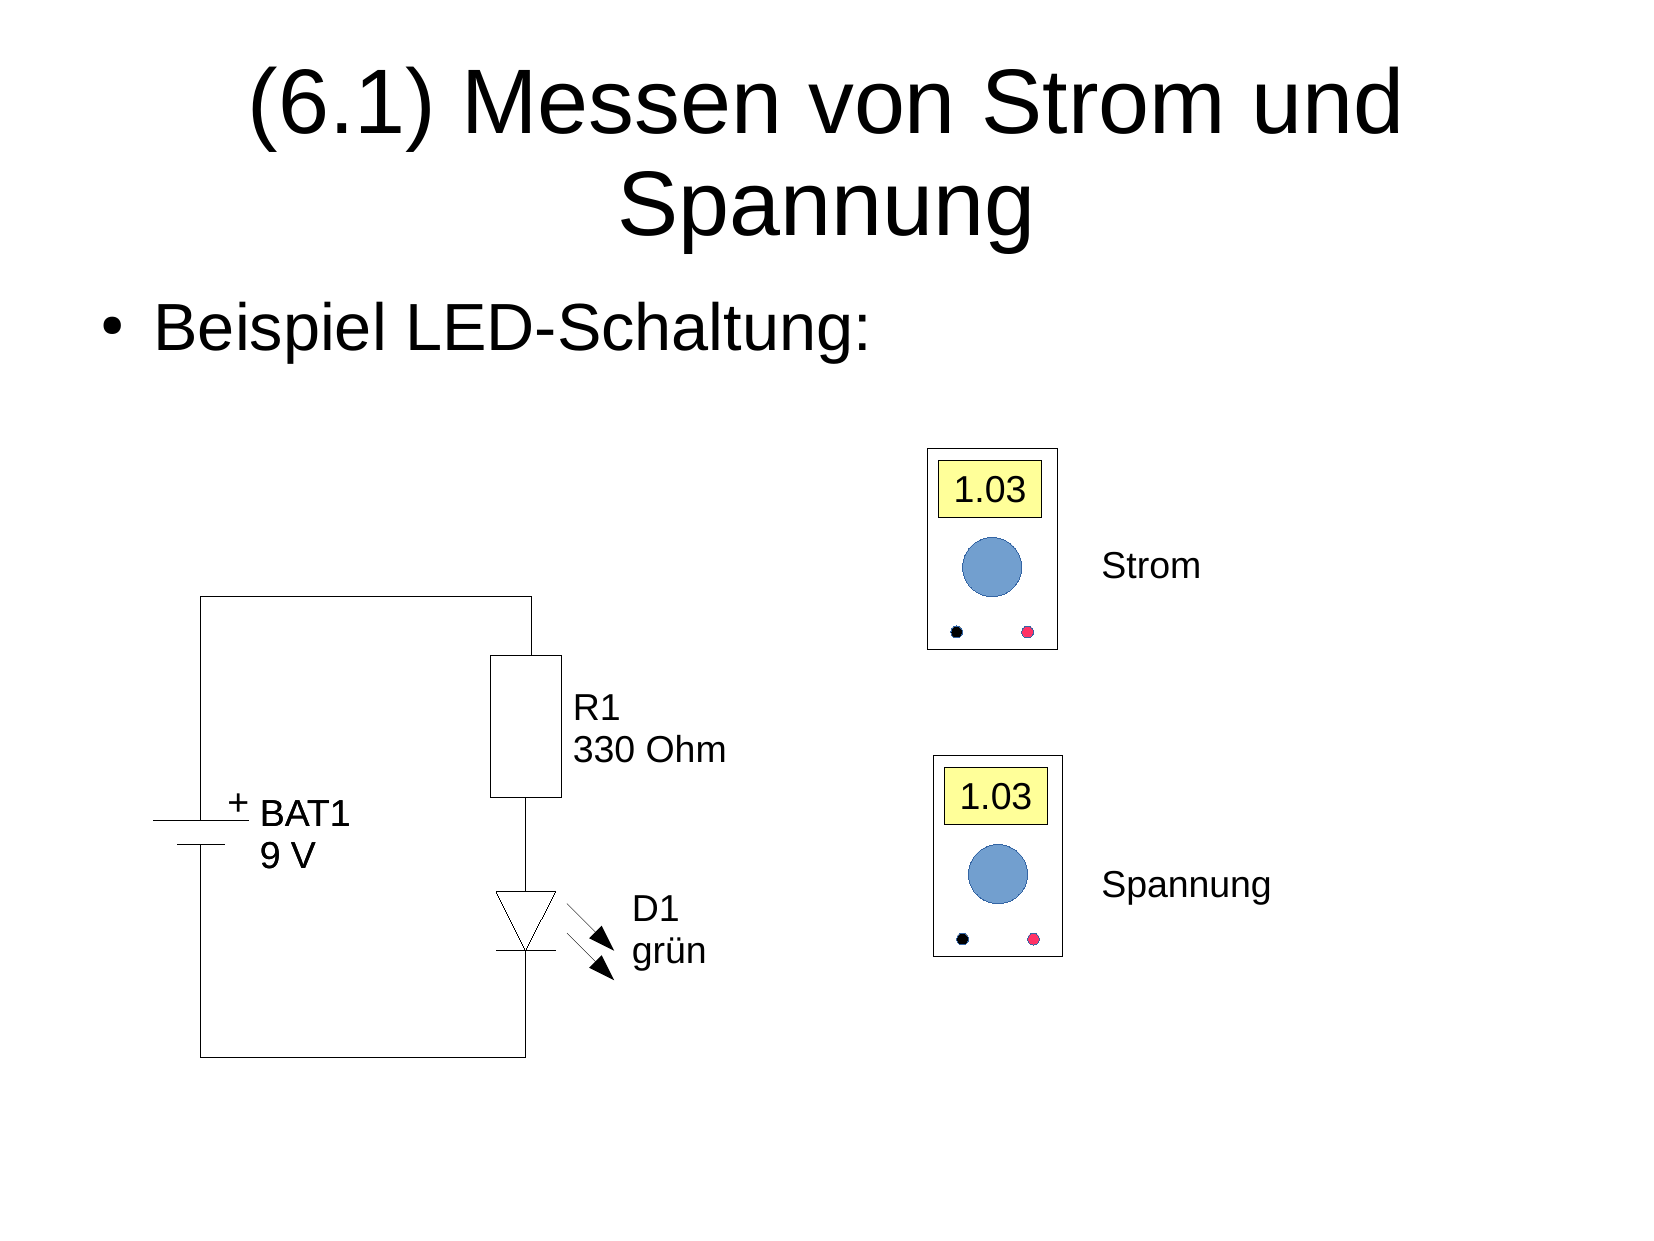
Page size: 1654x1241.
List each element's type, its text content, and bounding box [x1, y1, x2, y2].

text_box Strom [1086, 537, 1271, 595]
text_box [1027, 933, 1040, 946]
list Beispiel LED-Schaltung: [82, 290, 1571, 1010]
text_box BAT1 9 V [245, 785, 366, 885]
text_box [968, 844, 1028, 904]
text_box [1021, 626, 1034, 638]
text_box [950, 625, 963, 638]
text_box + [212, 773, 265, 831]
text_box [962, 537, 1022, 597]
title (6.1) Messen von Strom und Spannung [82, 49, 1571, 257]
text_box 1.03 [938, 460, 1042, 518]
text_box Spannung [1086, 856, 1287, 914]
text_box 1.03 [944, 767, 1048, 825]
text_box [956, 933, 969, 945]
text_box D1 grün [617, 879, 722, 979]
text_box R1 330 Ohm [558, 679, 742, 778]
